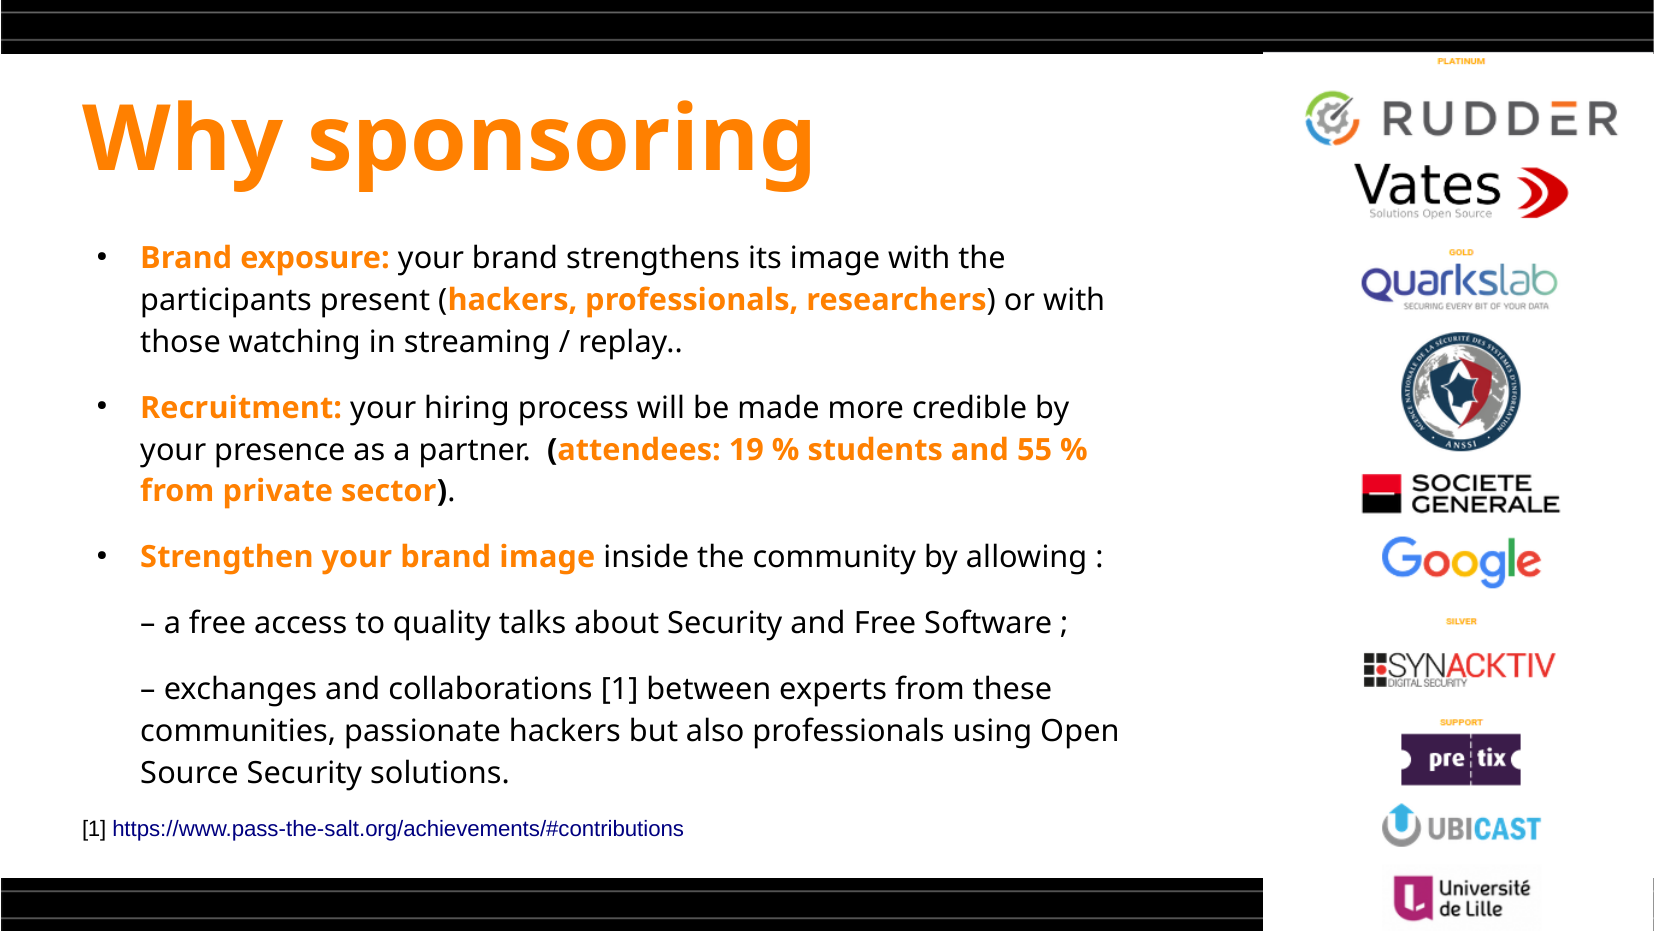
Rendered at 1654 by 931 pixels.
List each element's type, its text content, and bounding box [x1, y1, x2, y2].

title Why sponsoring [82, 57, 1263, 213]
list Brand exposure: your brand strengthens its image with the participants present (hackers, professionals, researchers) or with those watching in streaming / replay.. Recruitment: your hiring process will be made more credible by your presence as a partner. (attendees: 19 % students and 55 % from private sector). Strengthen your brand image inside the community by allowing : – a free access to quality talks about Security and Free Software ; – exchanges and collaborations [1] between experts from these communities, passionate hackers but also professionals using Open Source Security solutions. [1] https://www.pass-the-salt.org/achievements/#contributions [82, 236, 1123, 851]
picture [1, 0, 1654, 931]
